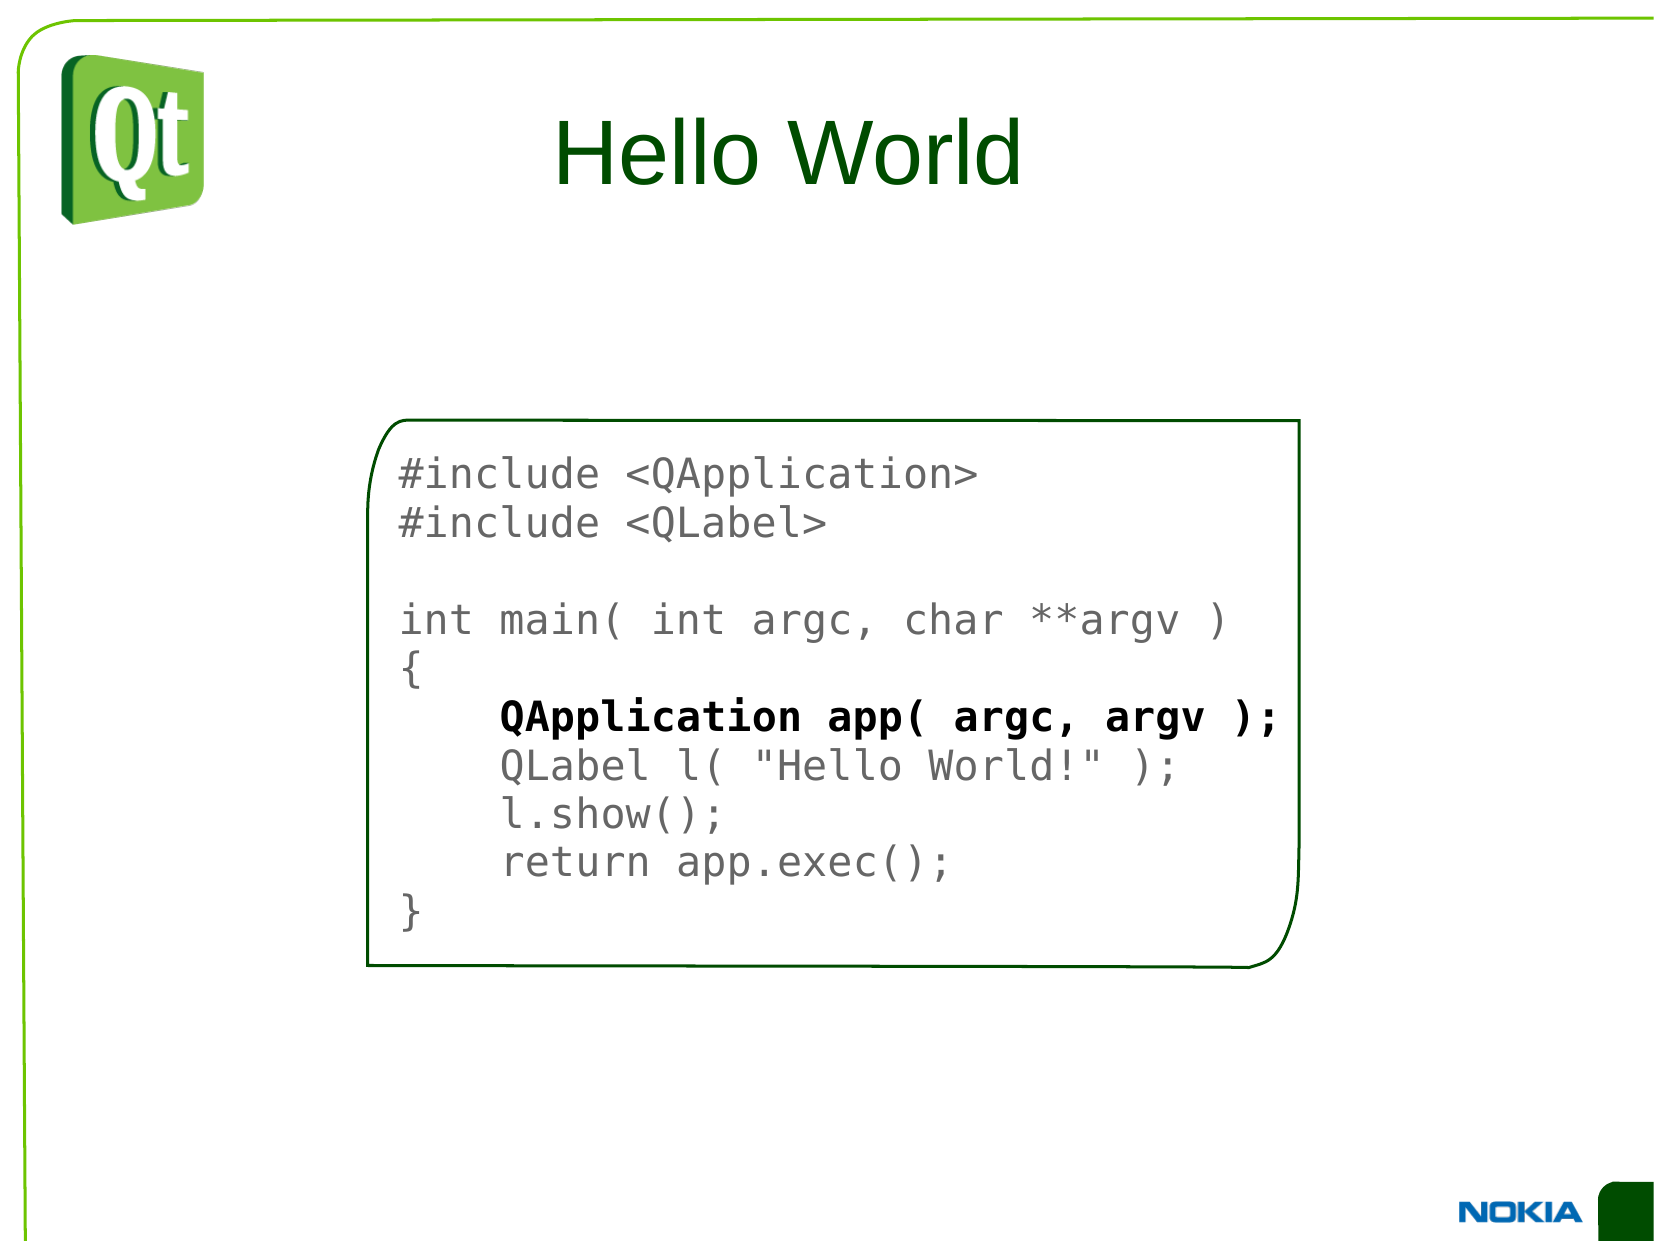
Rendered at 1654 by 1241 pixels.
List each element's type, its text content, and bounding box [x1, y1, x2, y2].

picture [61, 55, 204, 225]
title Hello World [251, 49, 1327, 257]
picture [1459, 1201, 1583, 1223]
text_box #include <QApplication> #include <QLabel> int main( int argc, char **argv ) { QApplication app( argc, argv ); QLabel l( "Hello World!" ); l.show(); return app.exec(); } [383, 442, 1297, 943]
